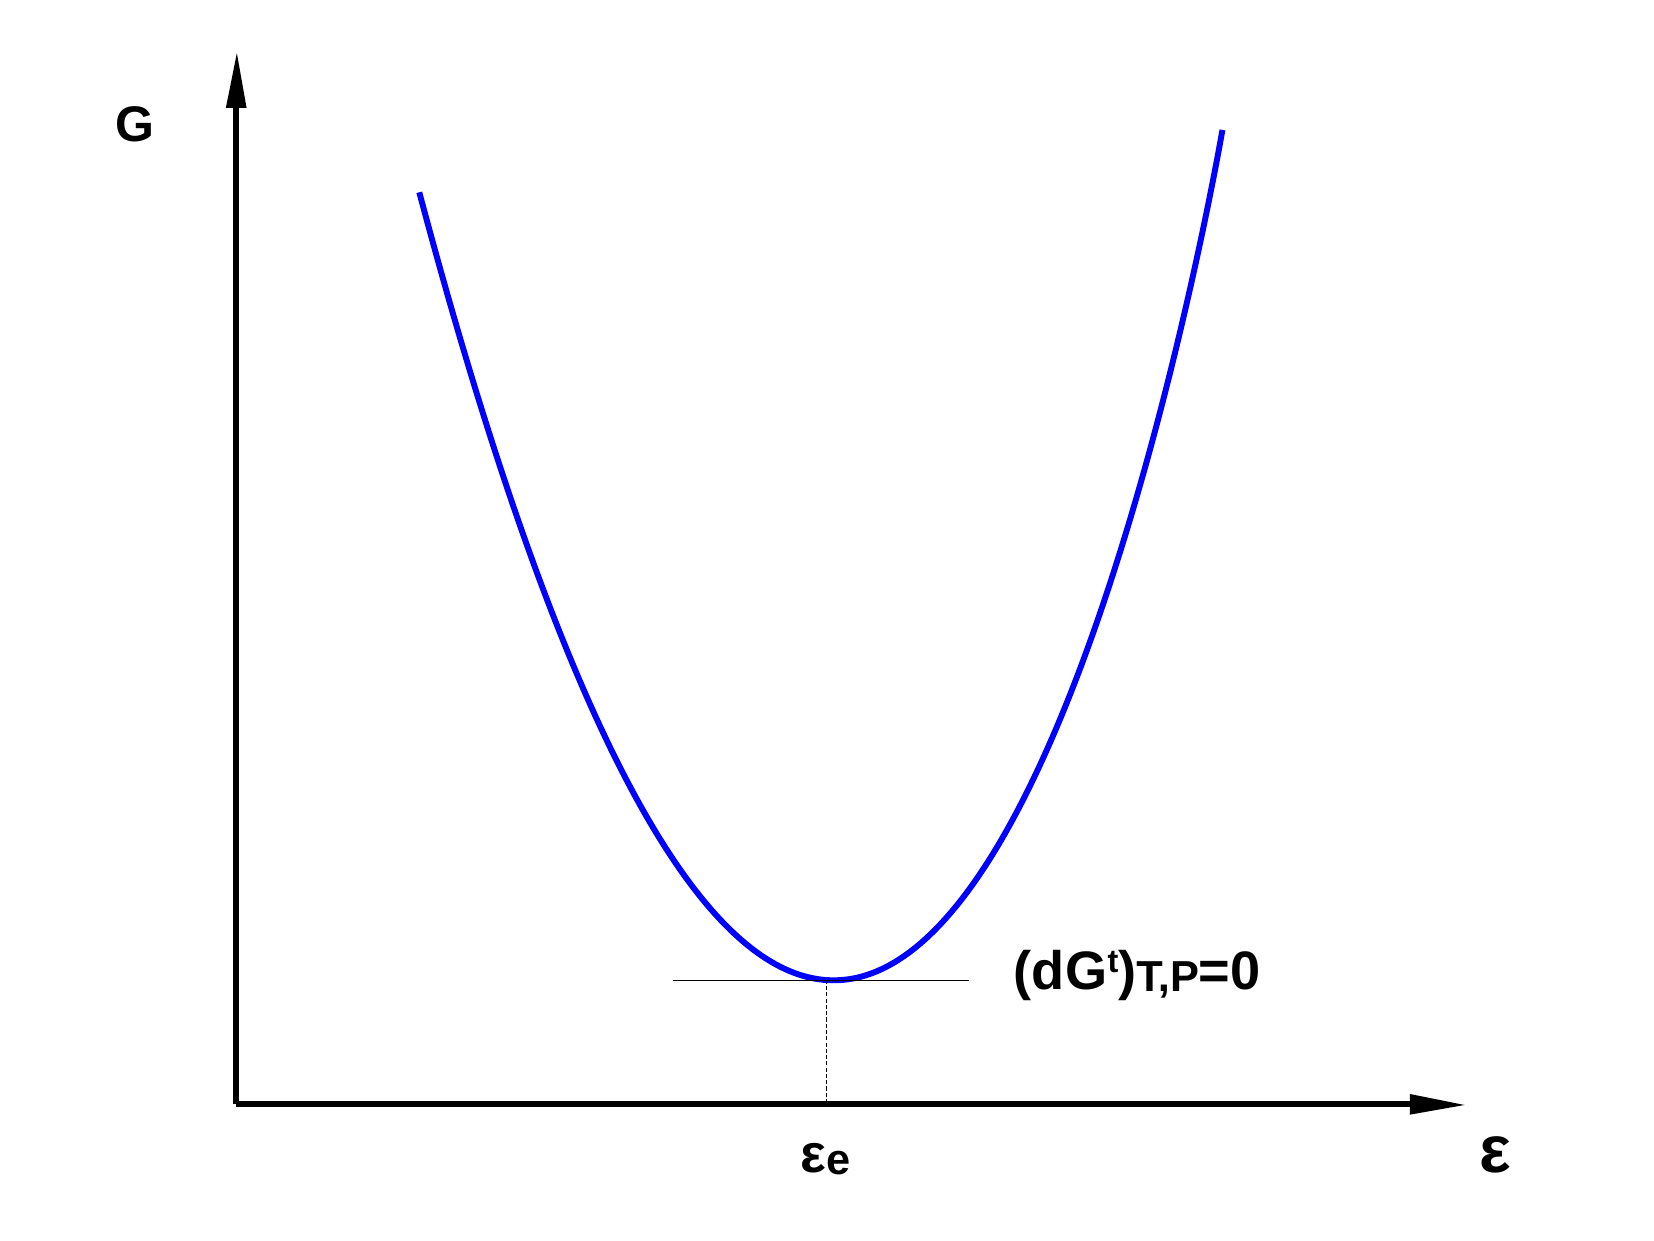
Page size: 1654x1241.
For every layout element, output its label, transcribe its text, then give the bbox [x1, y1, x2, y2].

text_box G [100, 88, 170, 160]
text_box ε [1464, 1104, 1526, 1194]
text_box (dGt)T,P=0 [999, 933, 1276, 1019]
text_box εe [785, 1116, 865, 1201]
